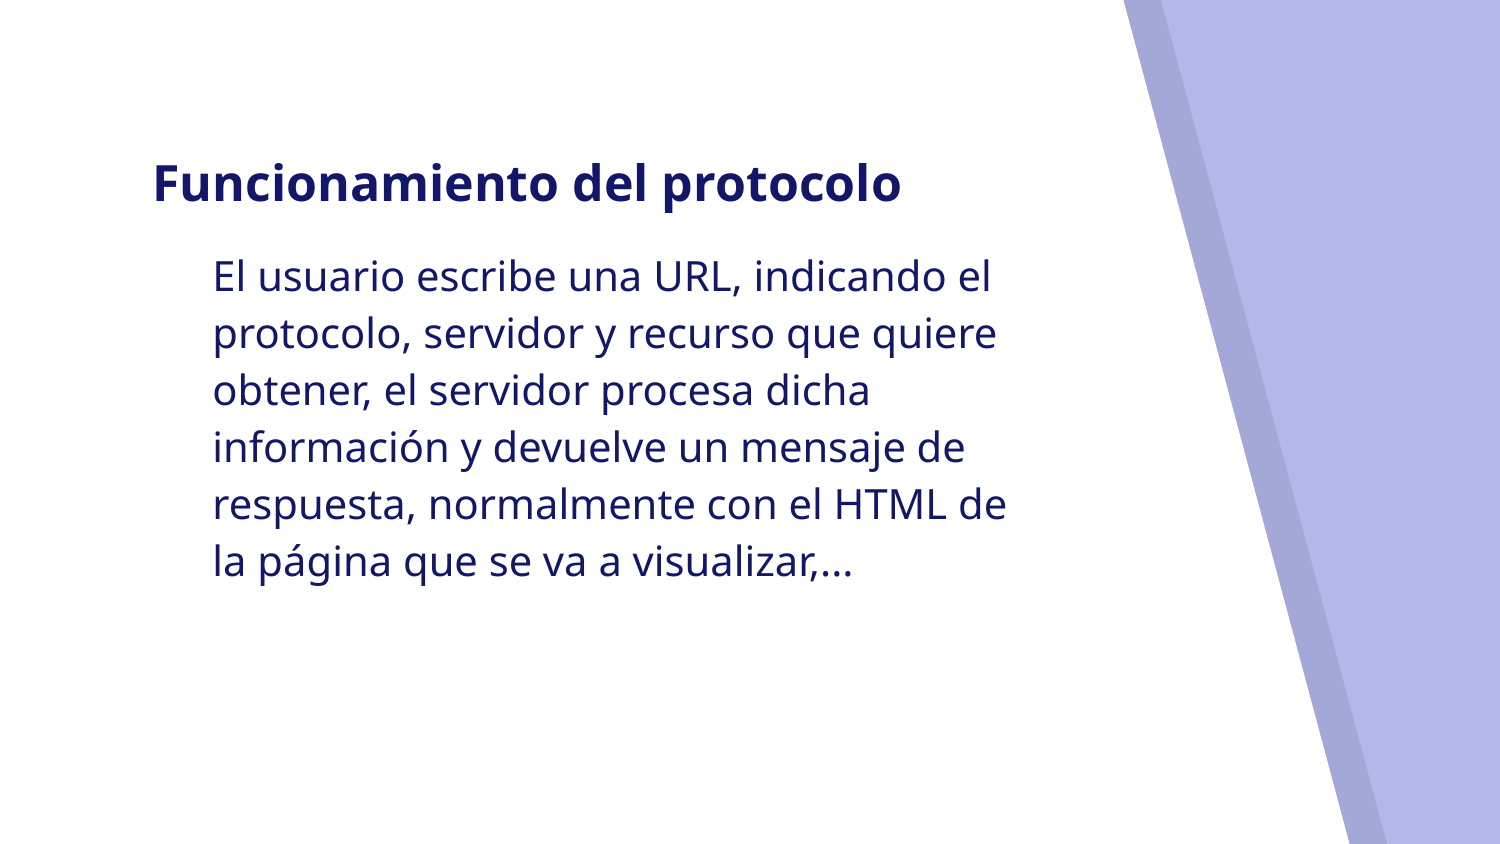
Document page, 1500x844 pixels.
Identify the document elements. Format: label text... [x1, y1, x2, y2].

list El usuario escribe una URL, indicando el protocolo, servidor y recurso que quiere obtener, el servidor procesa dicha información y devuelve un mensaje de respuesta, normalmente con el HTML de la página que se va a visualizar,... [137, 246, 1011, 781]
title Funcionamiento del protocolo [137, 146, 1011, 227]
